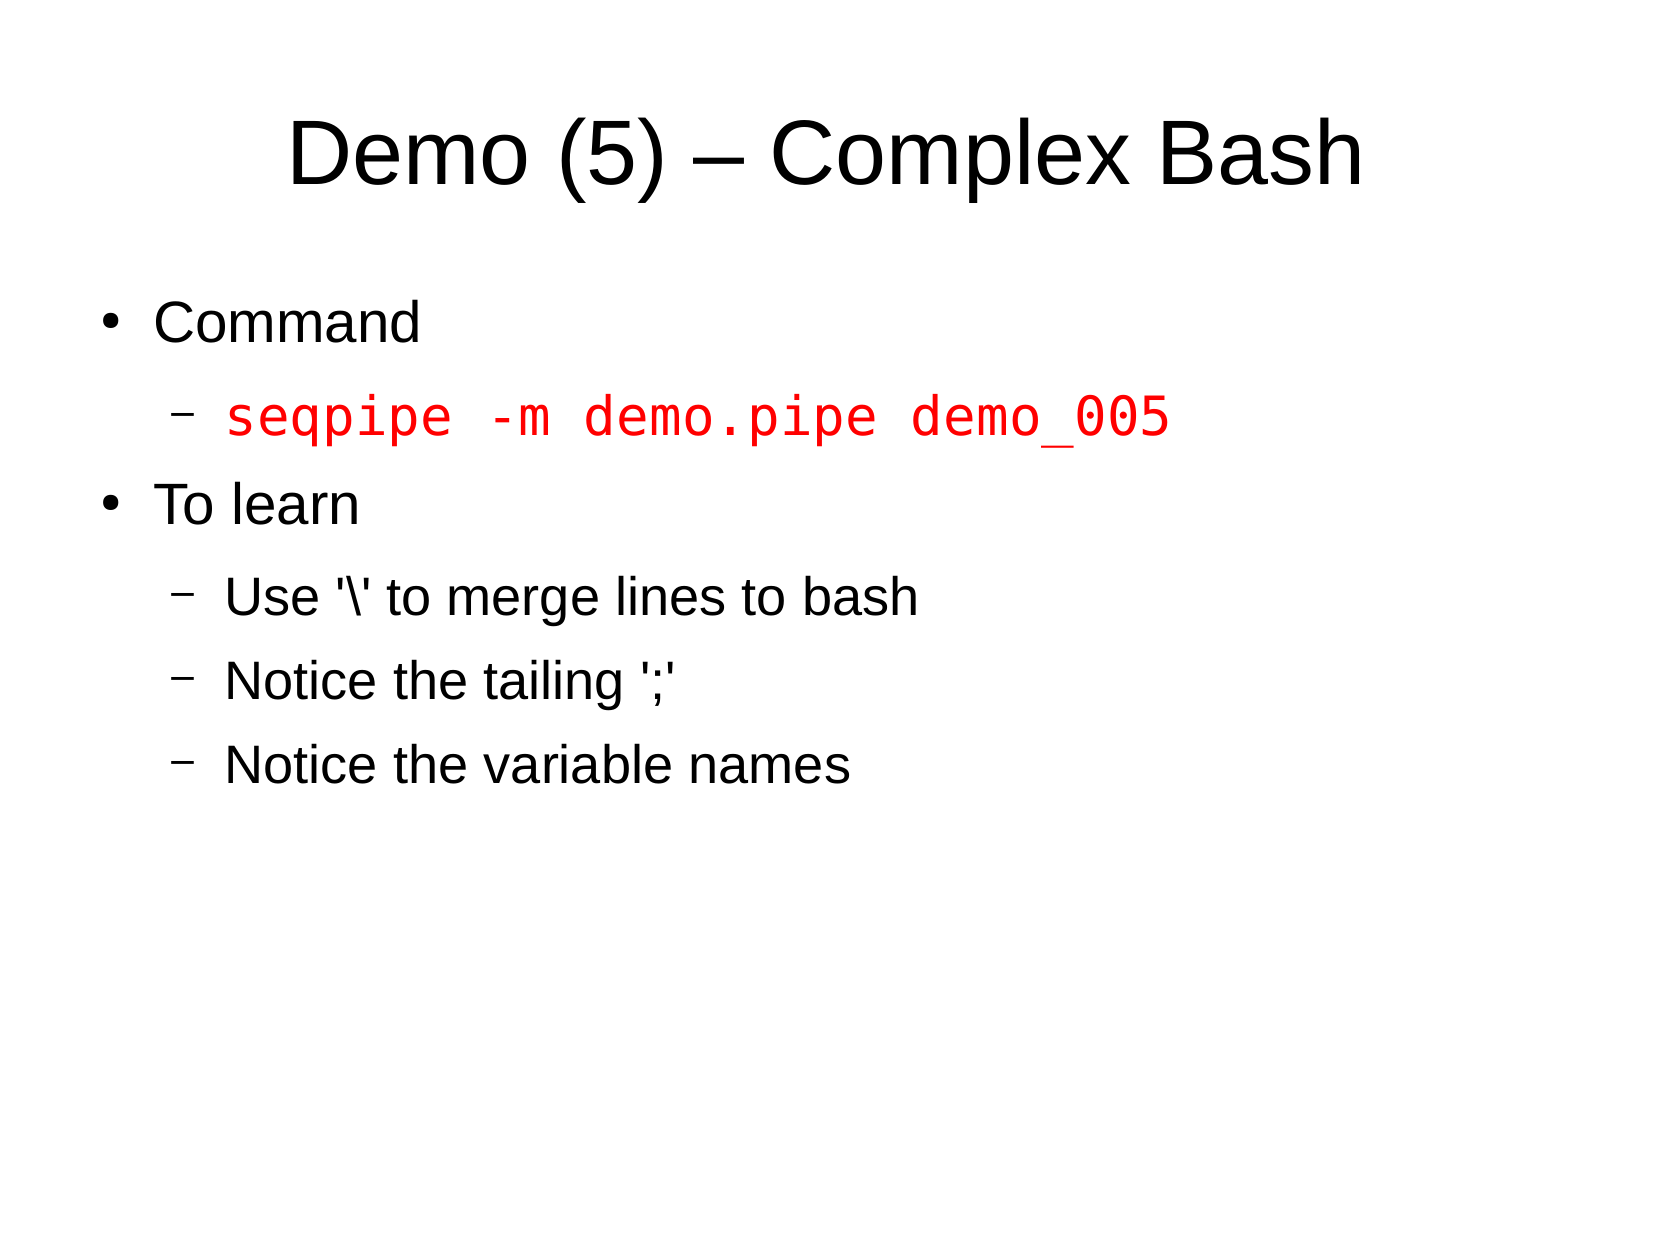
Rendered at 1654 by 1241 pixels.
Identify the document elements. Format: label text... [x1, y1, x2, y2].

title Demo (5) – Complex Bash [82, 49, 1571, 257]
list Command seqpipe -m demo.pipe demo_005 To learn Use '\' to merge lines to bash Notice the tailing ';' Notice the variable names [82, 290, 1538, 1010]
